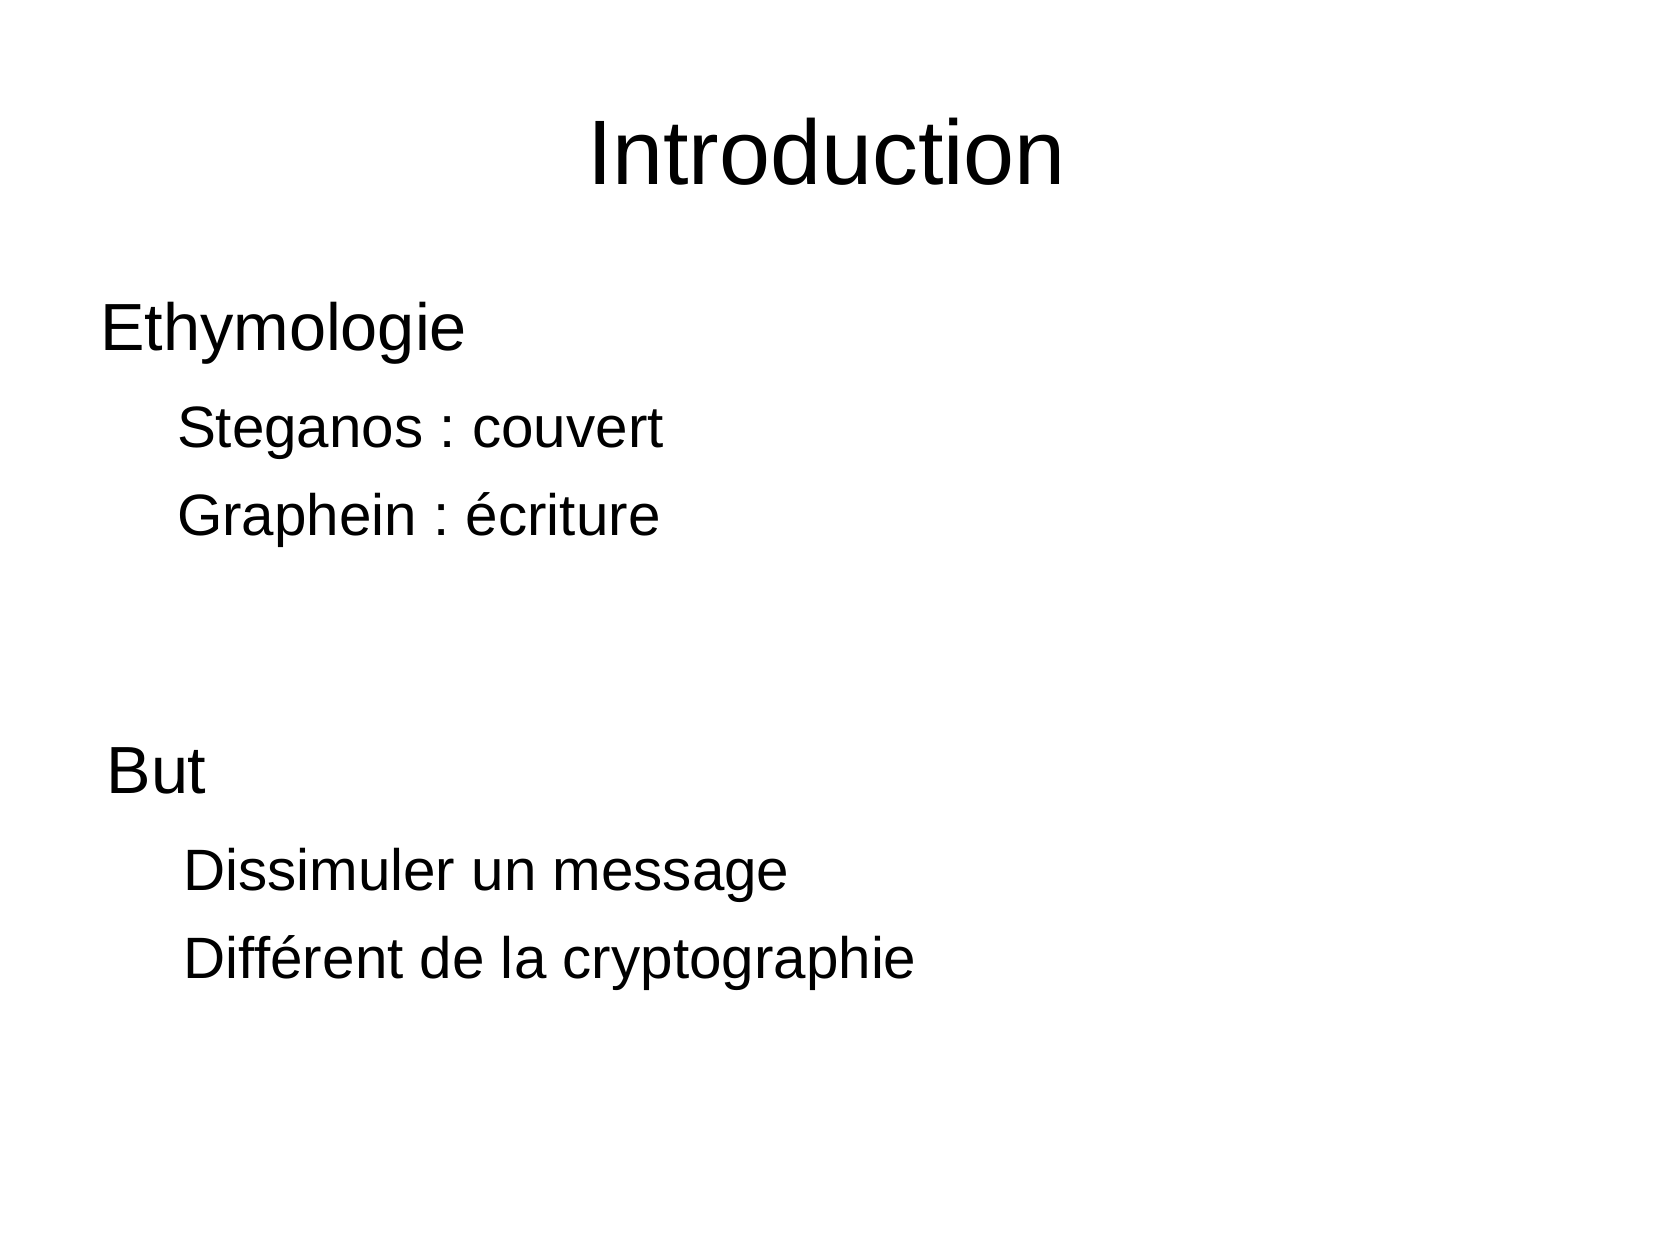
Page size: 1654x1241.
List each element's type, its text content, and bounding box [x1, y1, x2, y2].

list But Dissimuler un message Différent de la cryptographie [88, 733, 1577, 1034]
title Introduction [82, 49, 1571, 257]
list Ethymologie Steganos : couvert Graphein : écriture [82, 290, 1571, 591]
